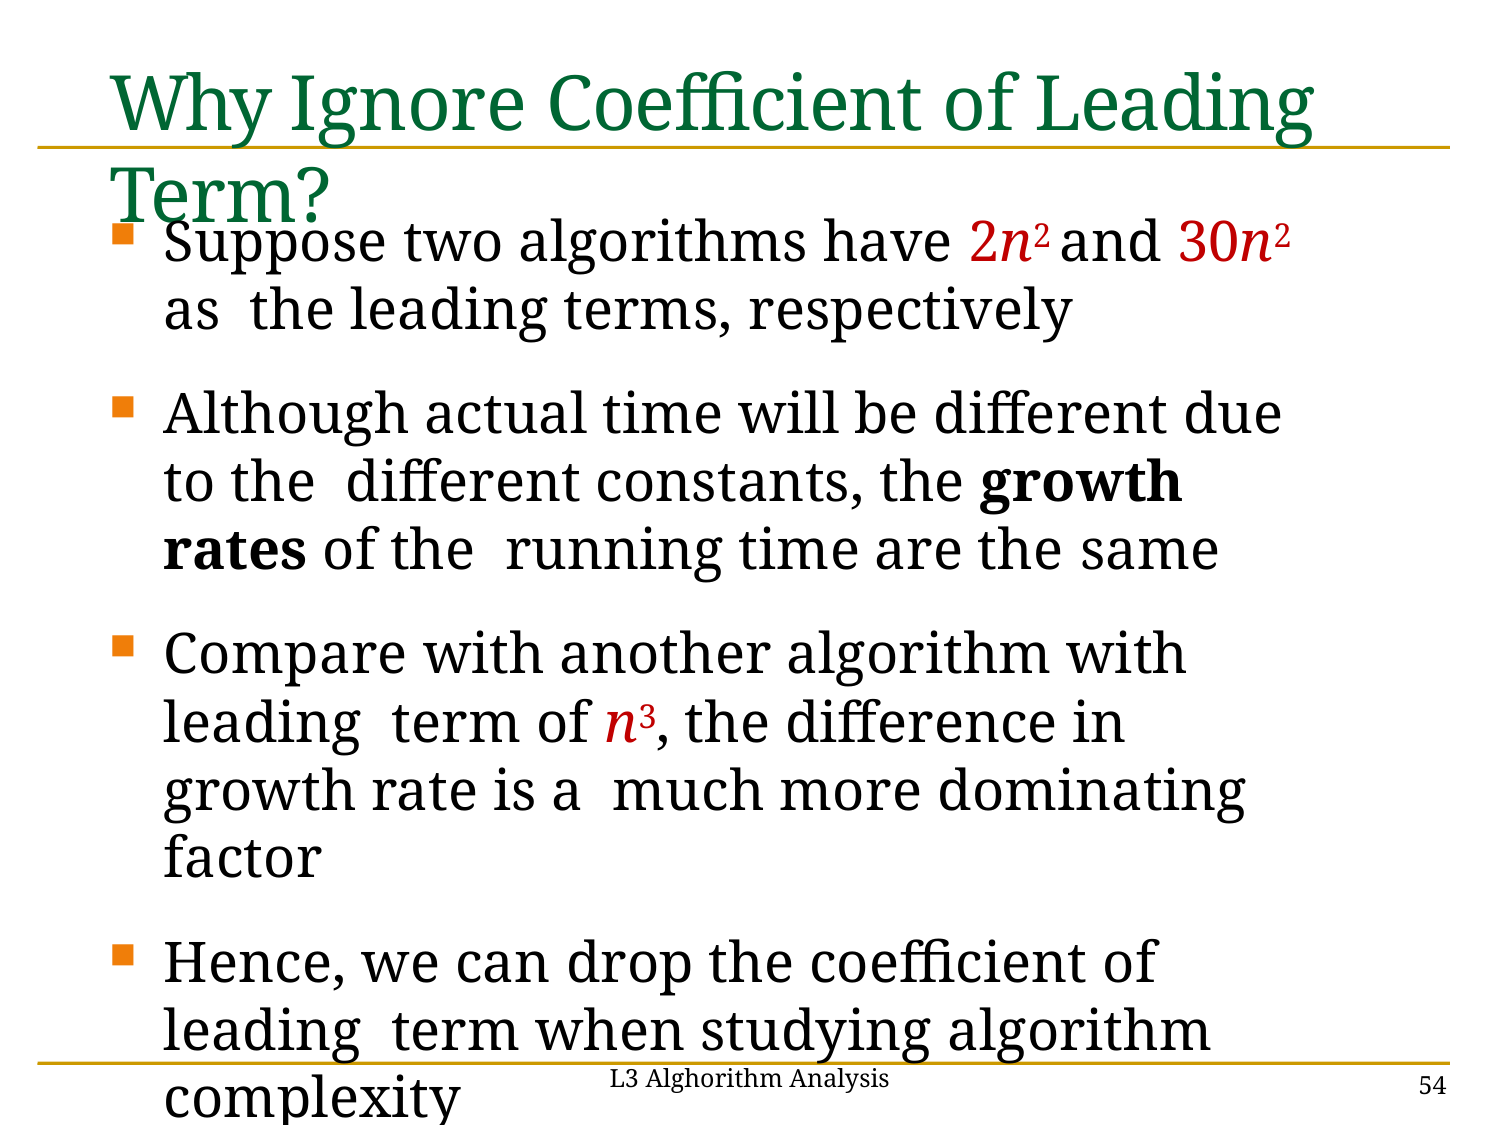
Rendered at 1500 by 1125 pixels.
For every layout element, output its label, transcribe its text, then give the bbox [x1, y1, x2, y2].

text_box Suppose two algorithms have 2n2 and 30n2 as the leading terms, respectively Although actual time will be different due to the different constants, the growth rates of the running time are the same Compare with another algorithm with leading term of n3, the difference in growth rate is a much more dominating factor Hence, we can drop the coefficient of leading term when studying algorithm complexity [107, 202, 1342, 1125]
slide_number <number> [1111, 1036, 1462, 1112]
footer L3 Alghorithm Analysis [512, 1025, 988, 1100]
title Why Ignore Coefficient of Leading Term? [107, 52, 1368, 243]
